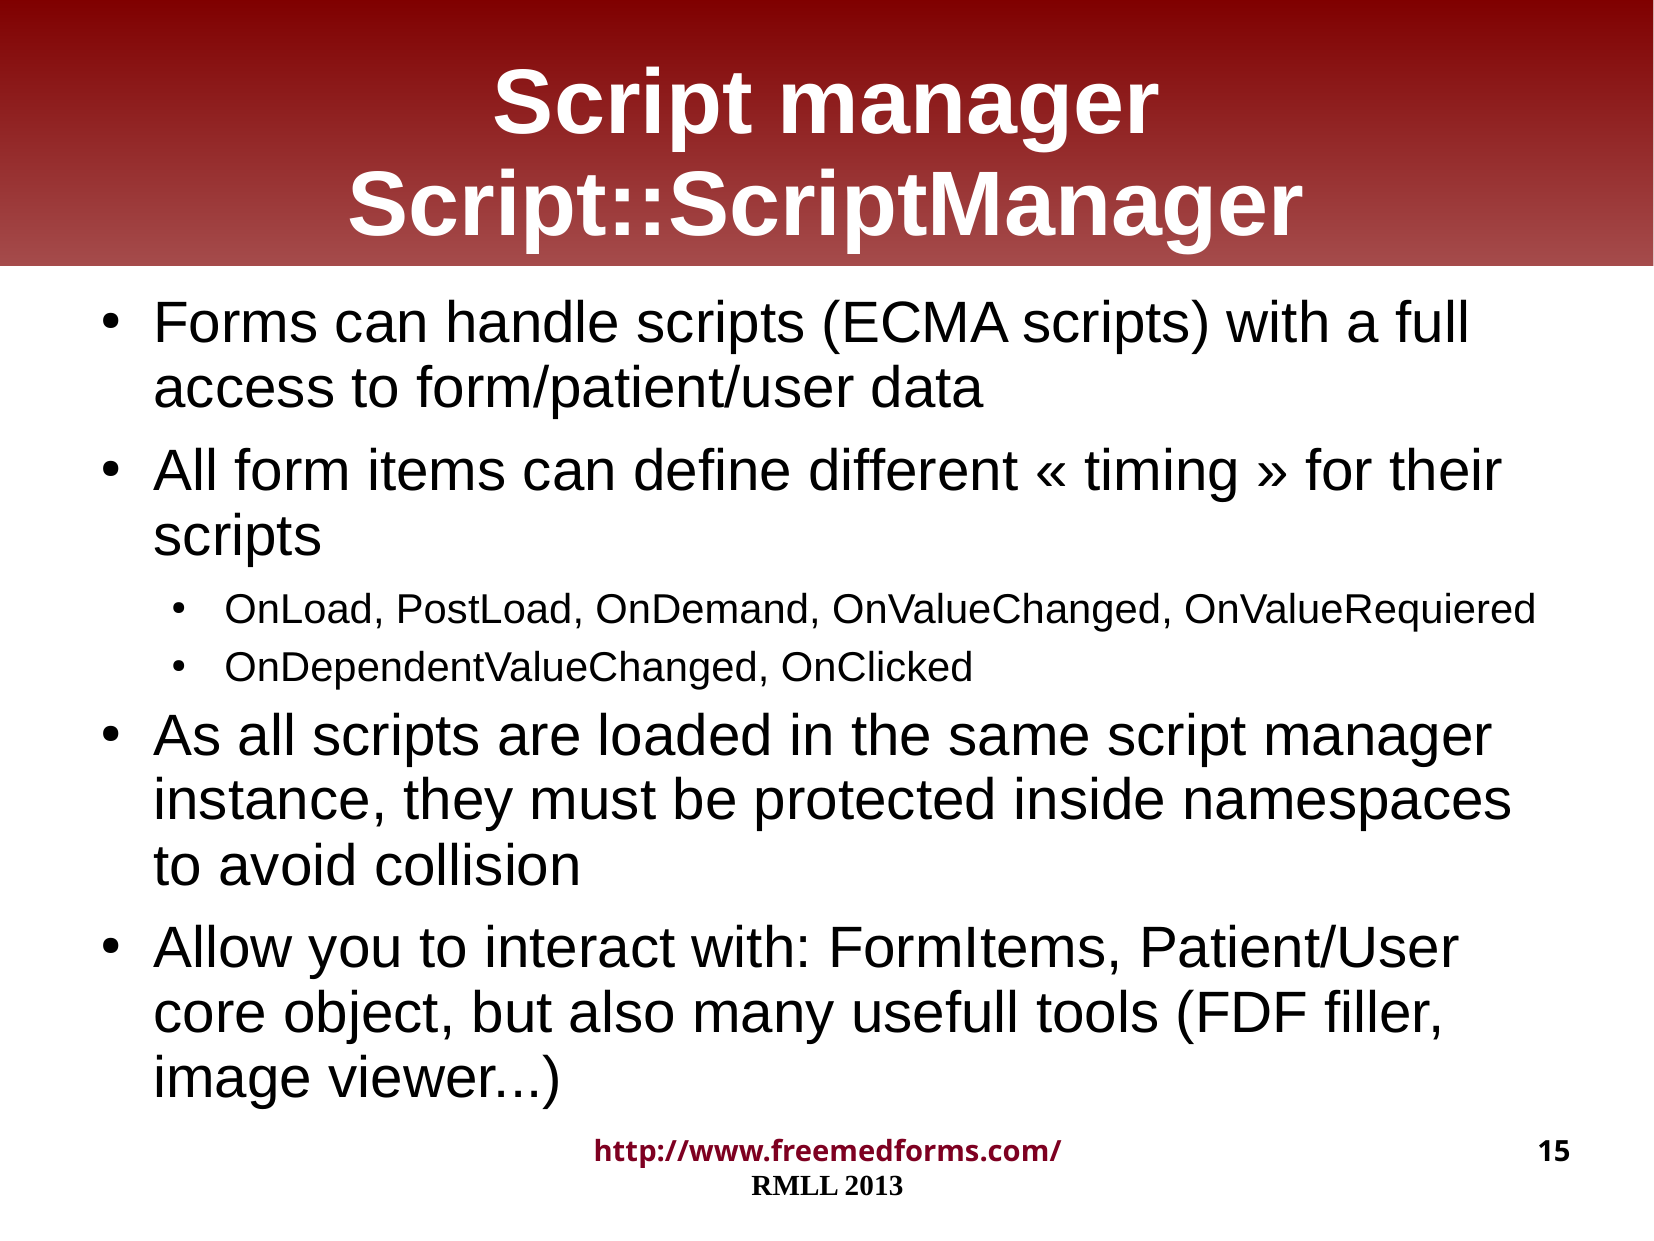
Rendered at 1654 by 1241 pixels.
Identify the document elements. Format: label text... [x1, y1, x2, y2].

list Forms can handle scripts (ECMA scripts) with a full access to form/patient/user data All form items can define different « timing » for their scripts OnLoad, PostLoad, OnDemand, OnValueChanged, OnValueRequiered OnDependentValueChanged, OnClicked As all scripts are loaded in the same script manager instance, they must be protected inside namespaces to avoid collision Allow you to interact with: FormItems, Patient/User core object, but also many usefull tools (FDF filler, image viewer...) [82, 290, 1571, 1111]
title Script manager Script::ScriptManager [29, 49, 1625, 257]
